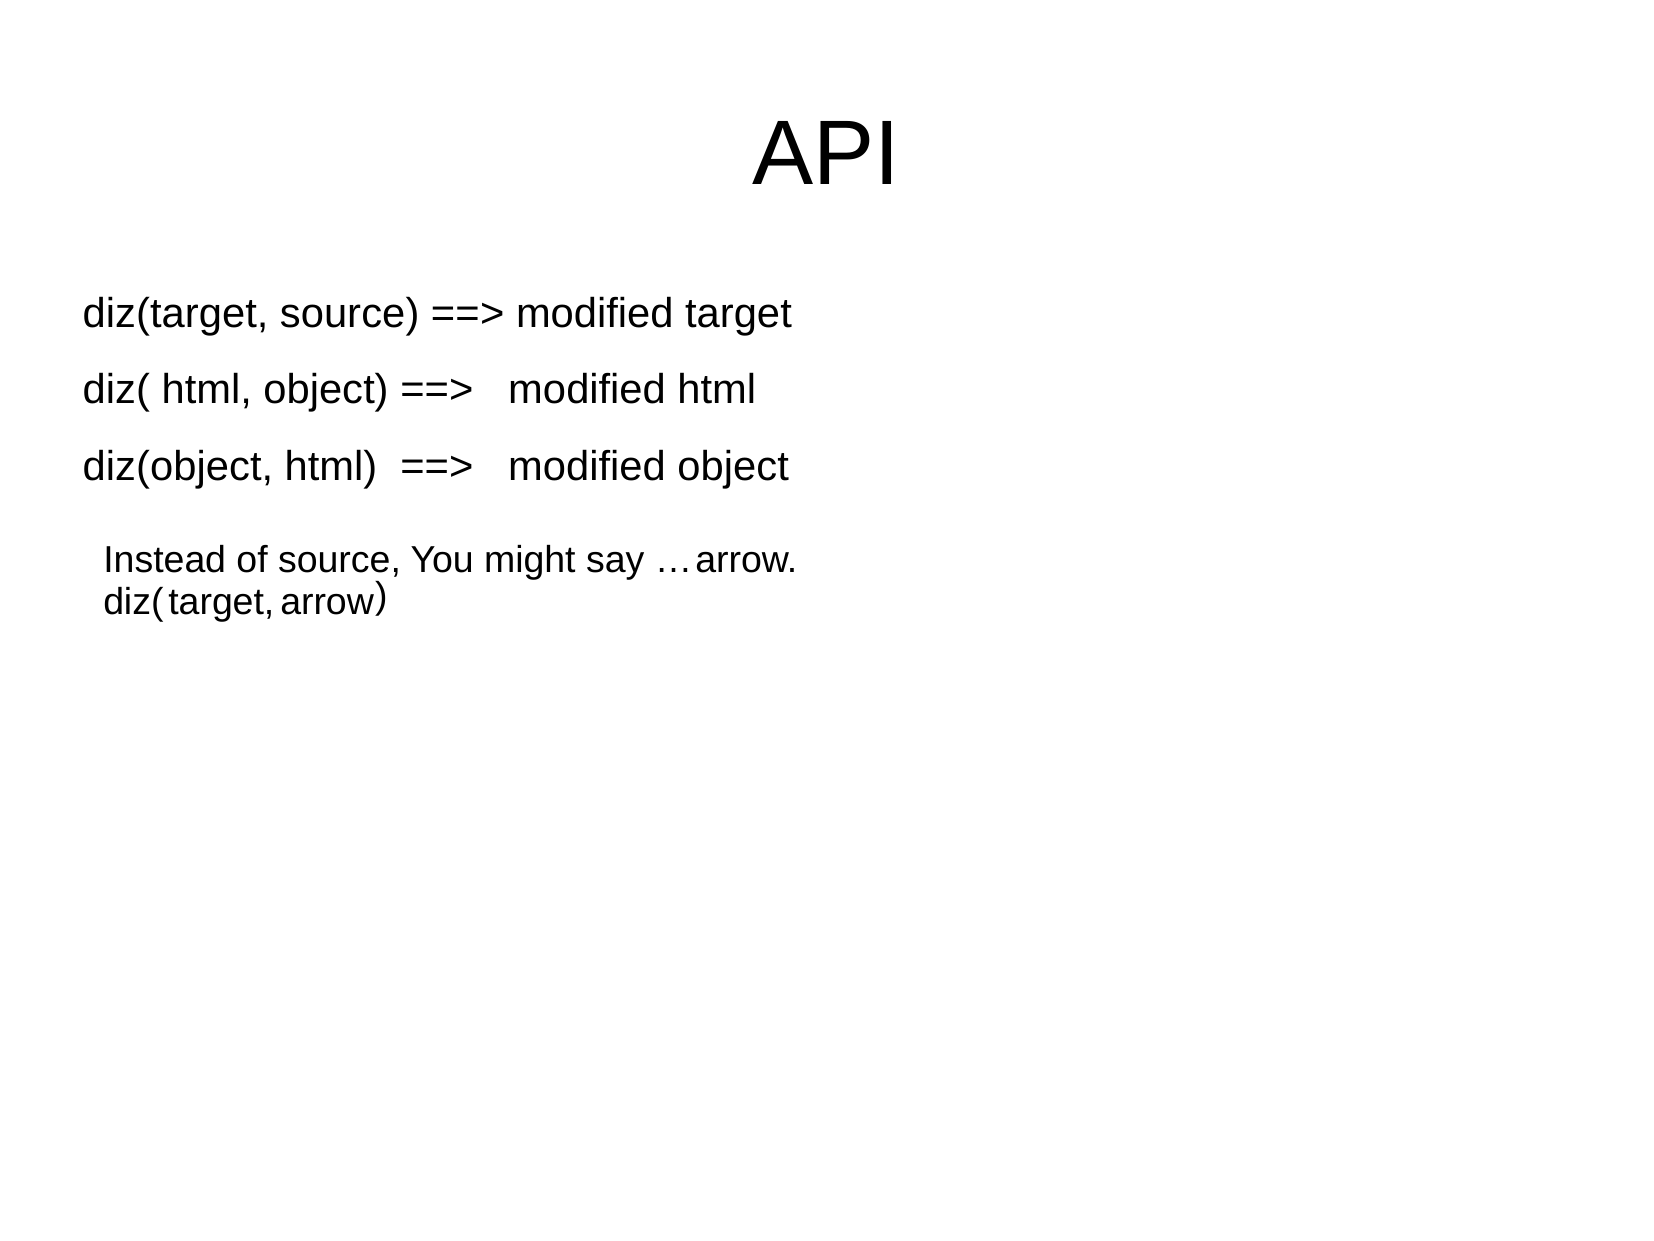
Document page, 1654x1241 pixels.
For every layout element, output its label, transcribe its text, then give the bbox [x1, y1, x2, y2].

text_box Instead of source, You might say … diz( [88, 531, 1418, 673]
text_box arrow. [680, 531, 812, 589]
text_box target, [153, 572, 265, 630]
list diz(target, source) ==> modified target diz( html, object) ==> modified html diz(object, html) ==> modified object [82, 290, 1571, 502]
text_box target, [443, 572, 449, 630]
text_box arrow [265, 572, 443, 630]
text_box ) [360, 566, 403, 624]
title API [82, 49, 1571, 257]
